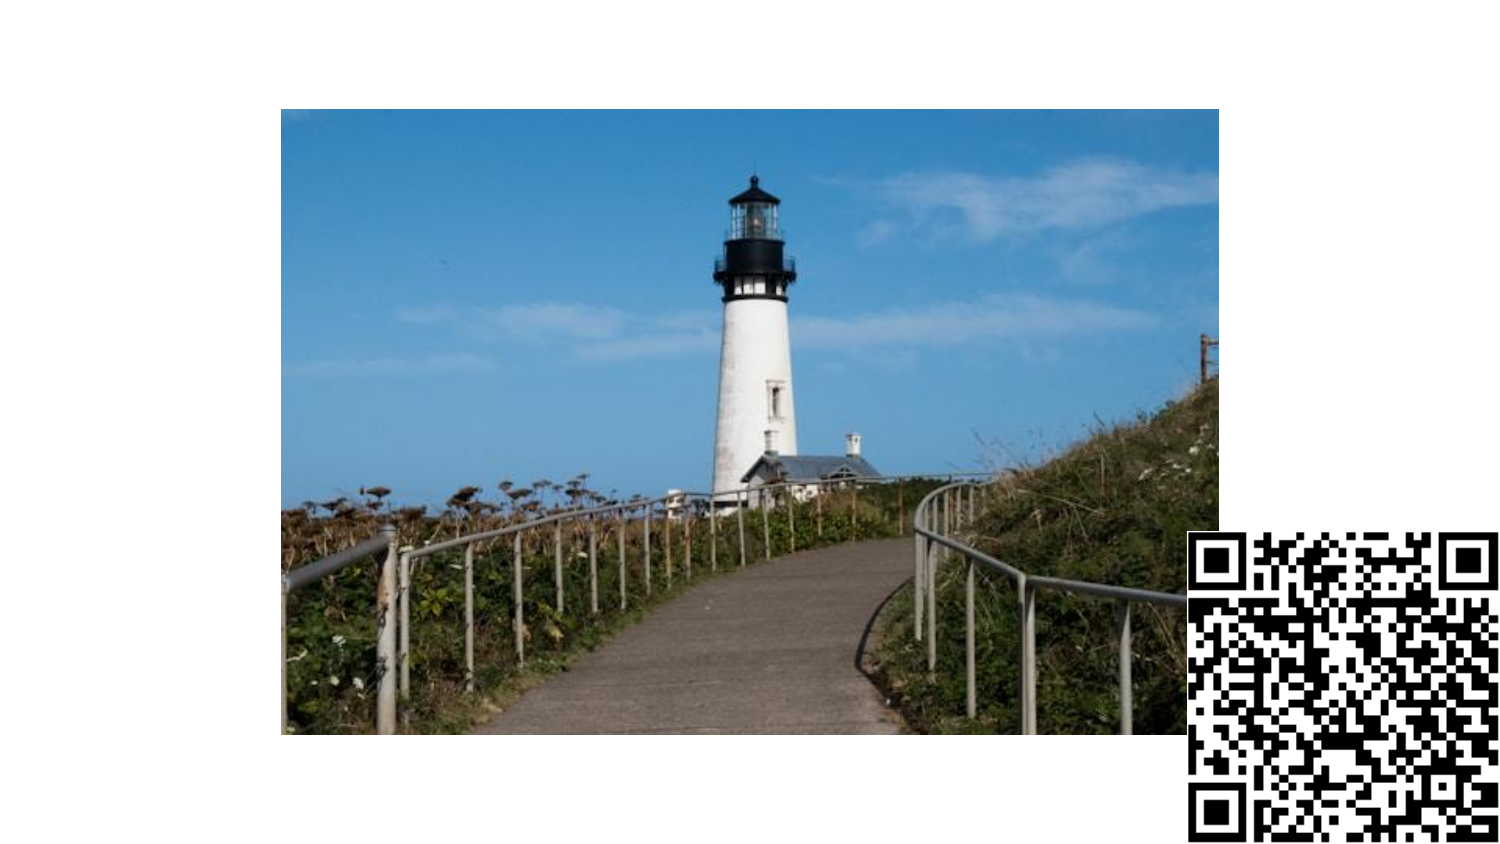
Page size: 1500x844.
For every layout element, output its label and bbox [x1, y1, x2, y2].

picture [281, 109, 1500, 844]
